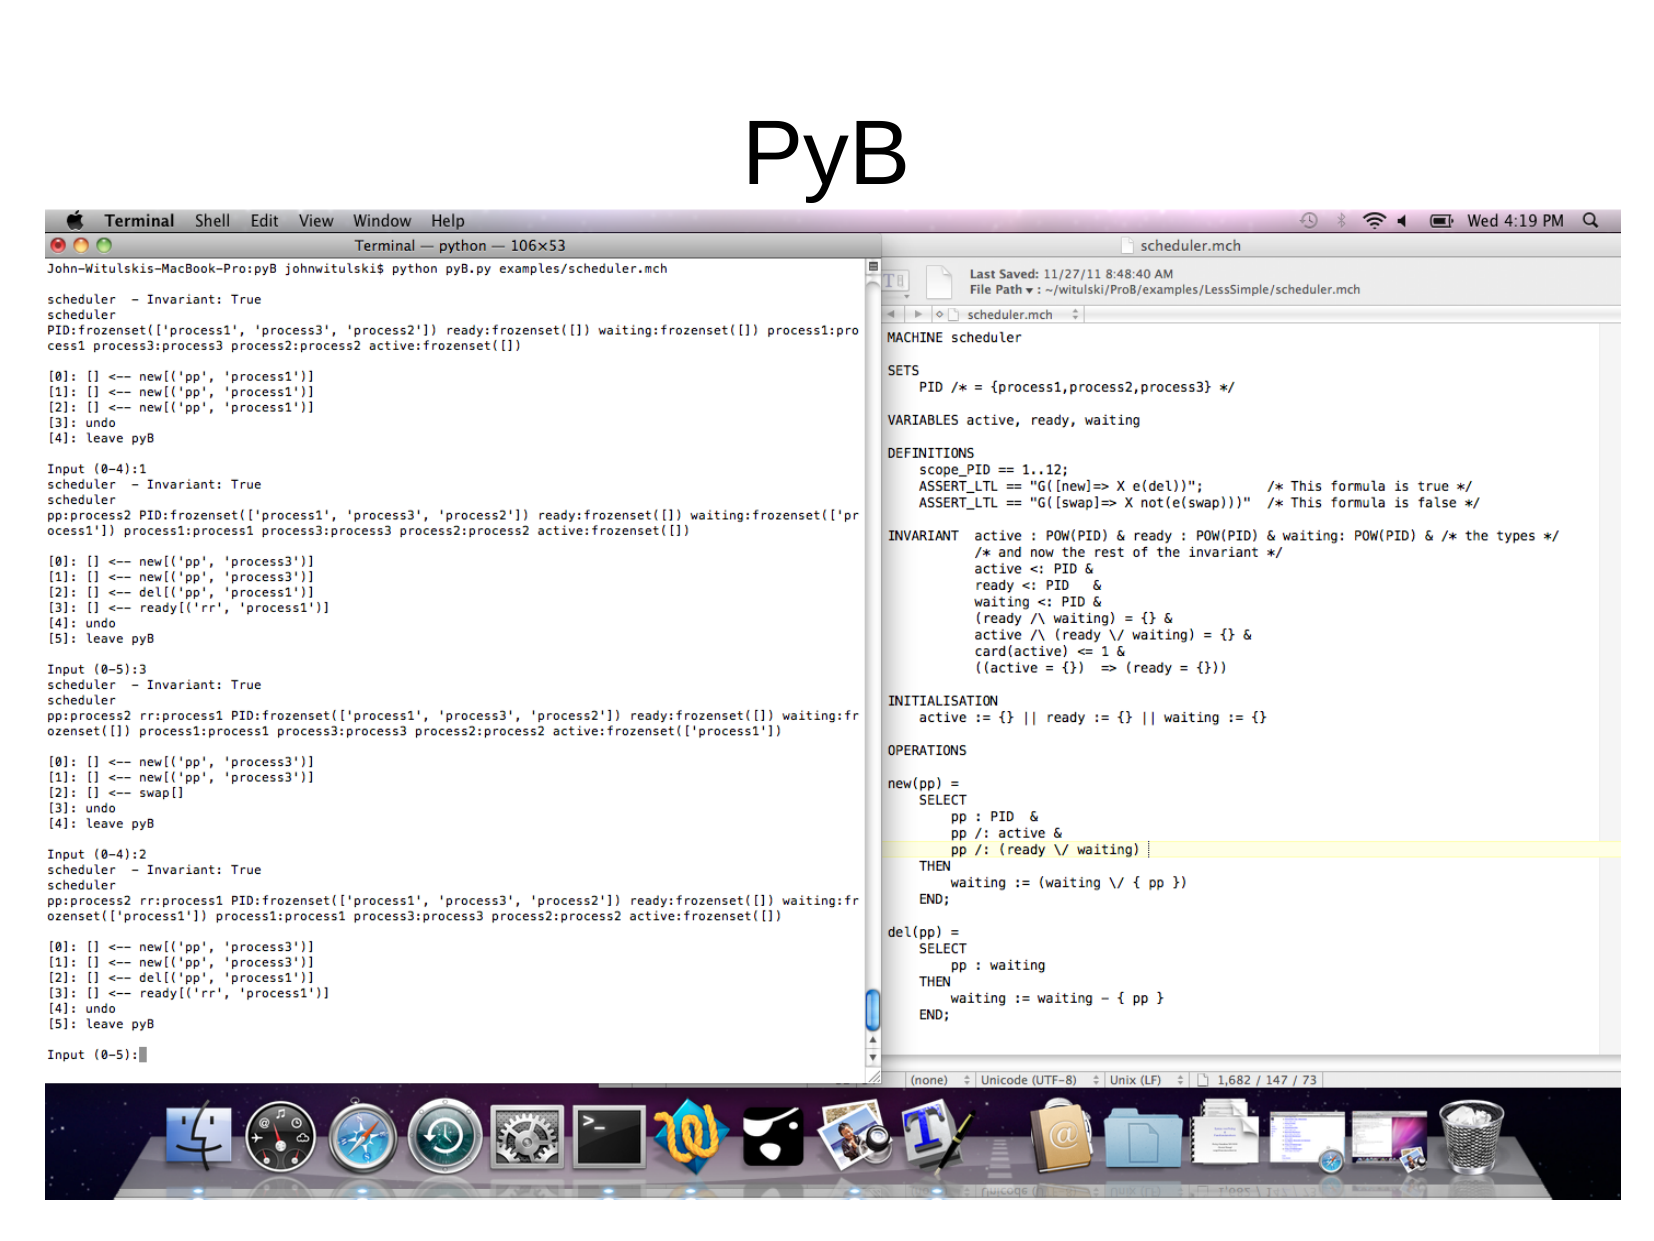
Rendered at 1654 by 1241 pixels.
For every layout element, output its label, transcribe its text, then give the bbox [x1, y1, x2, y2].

picture [45, 209, 1621, 1201]
title PyB [82, 49, 1571, 209]
